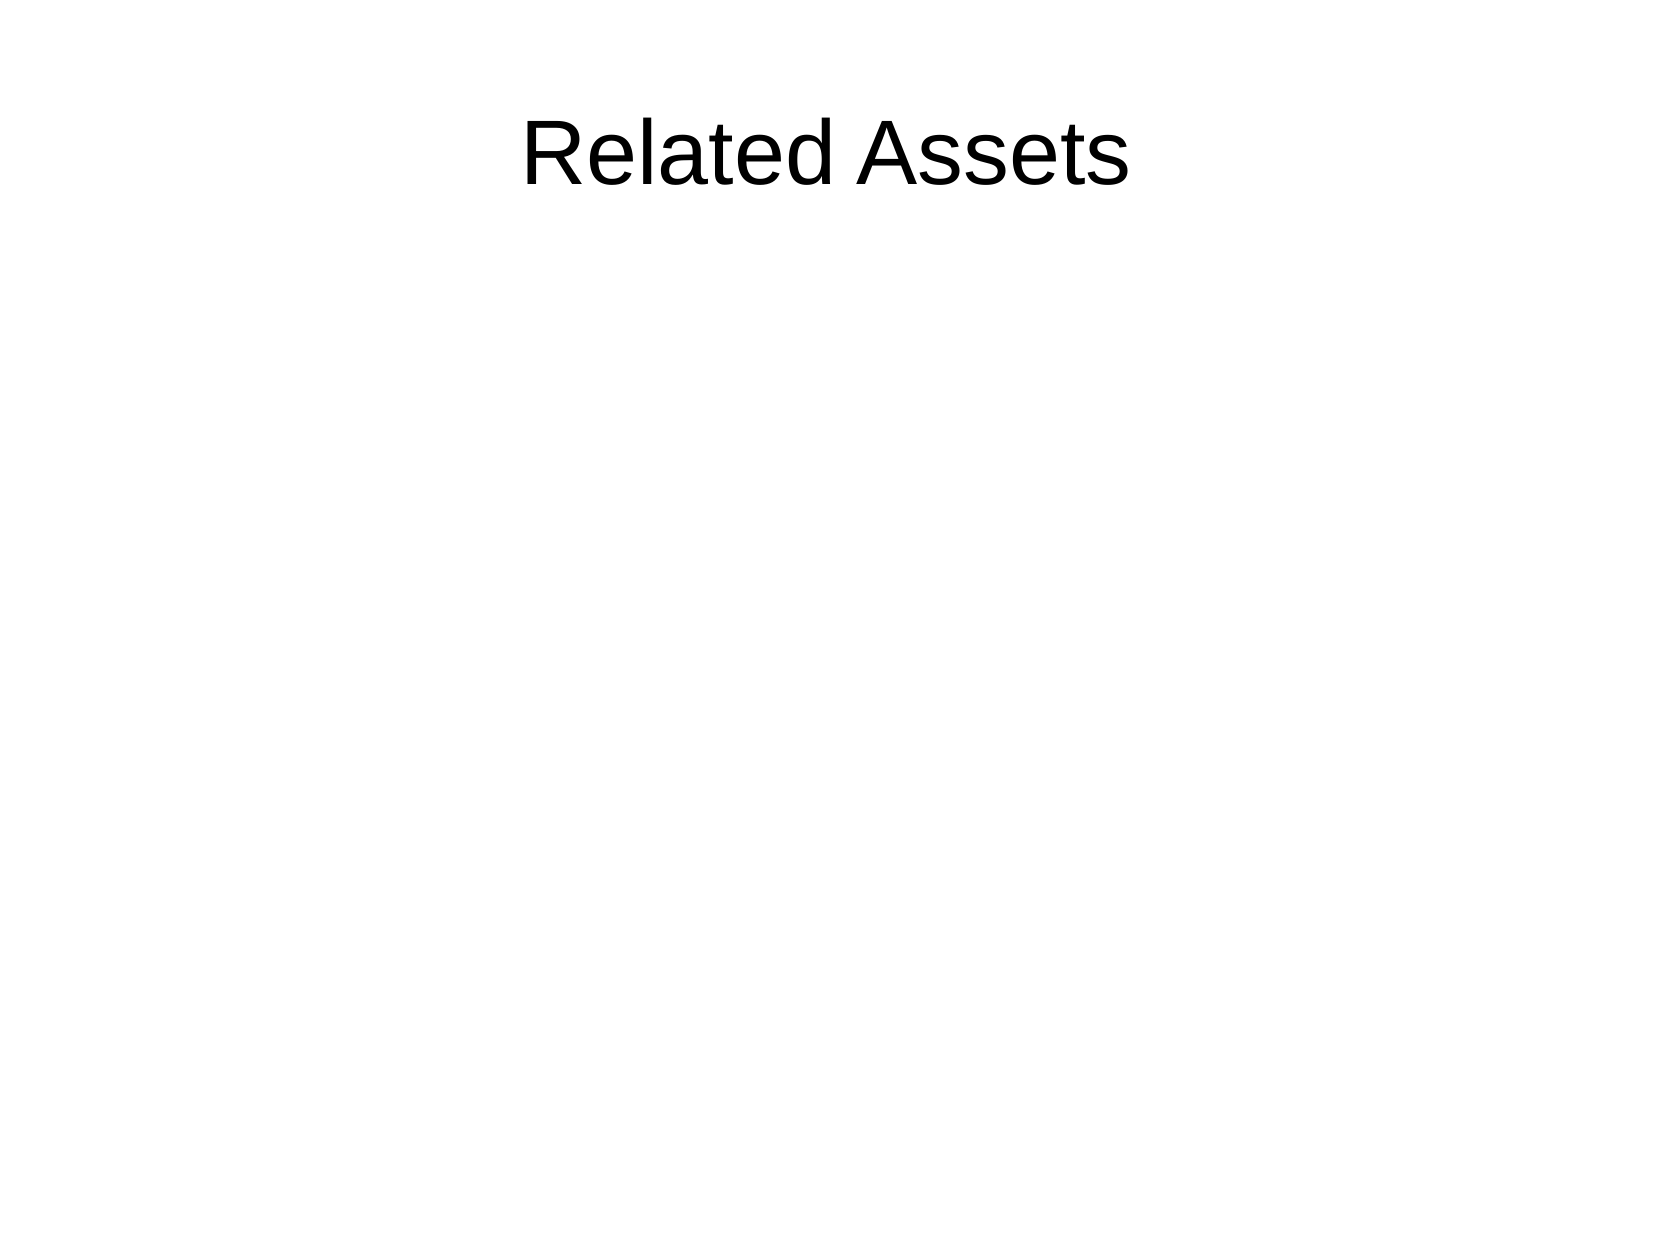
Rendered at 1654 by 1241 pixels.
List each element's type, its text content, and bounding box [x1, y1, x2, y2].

title Related Assets [82, 49, 1571, 257]
